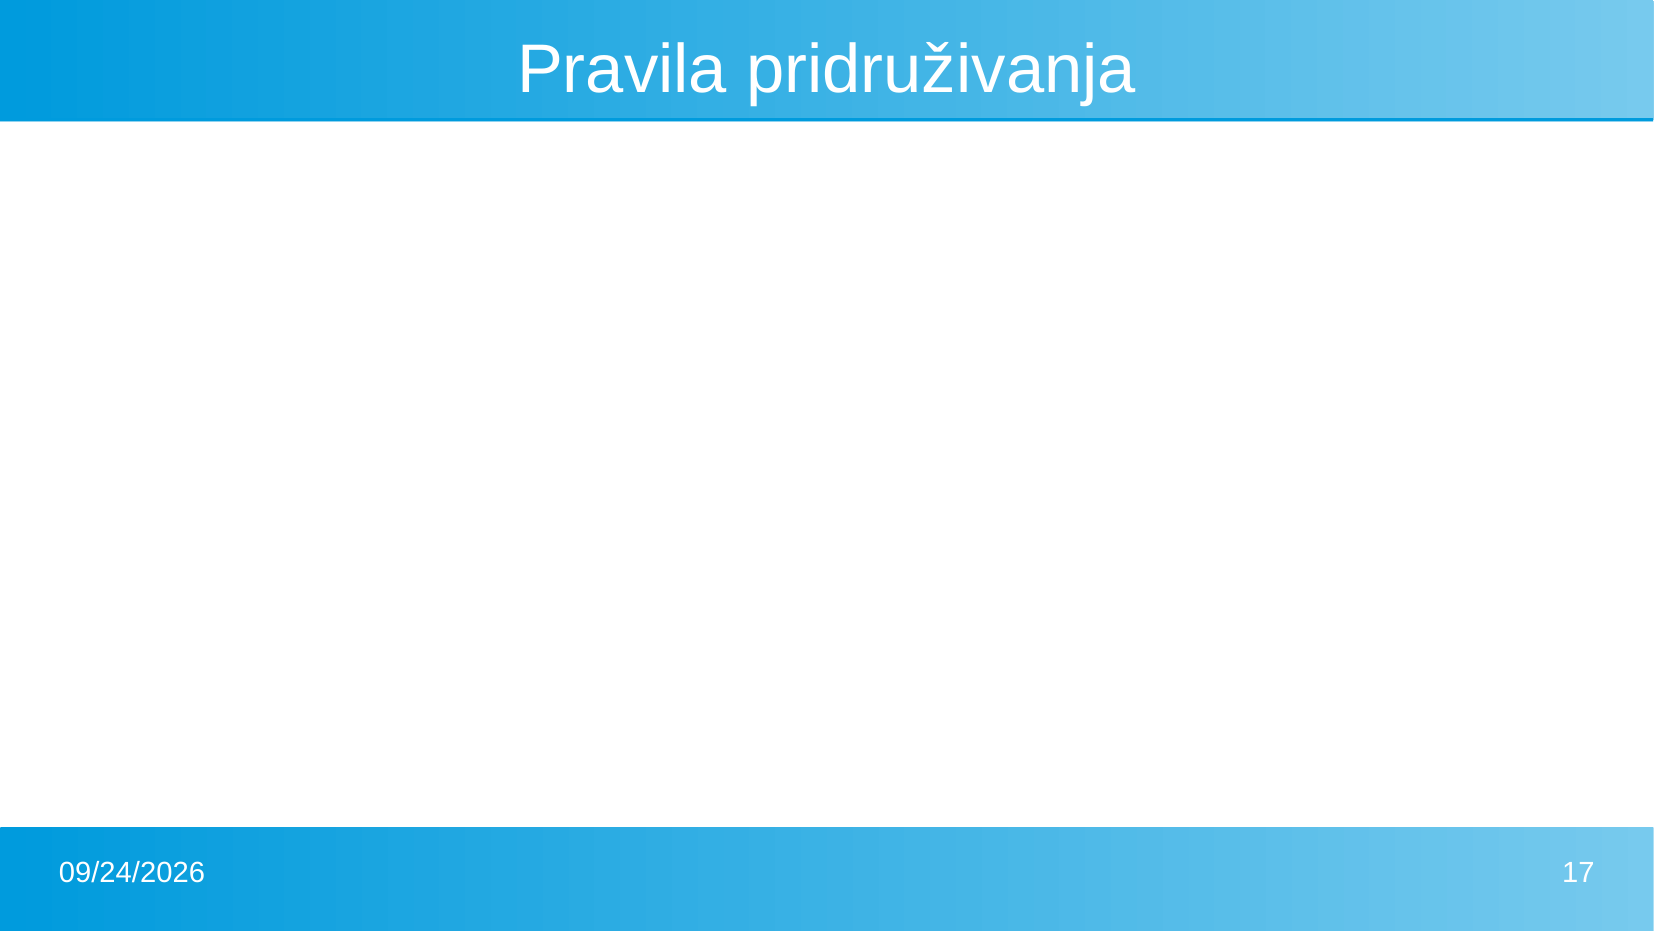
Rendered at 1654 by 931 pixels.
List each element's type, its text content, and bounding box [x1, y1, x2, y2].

title Pravila pridruživanja [59, 29, 1595, 108]
